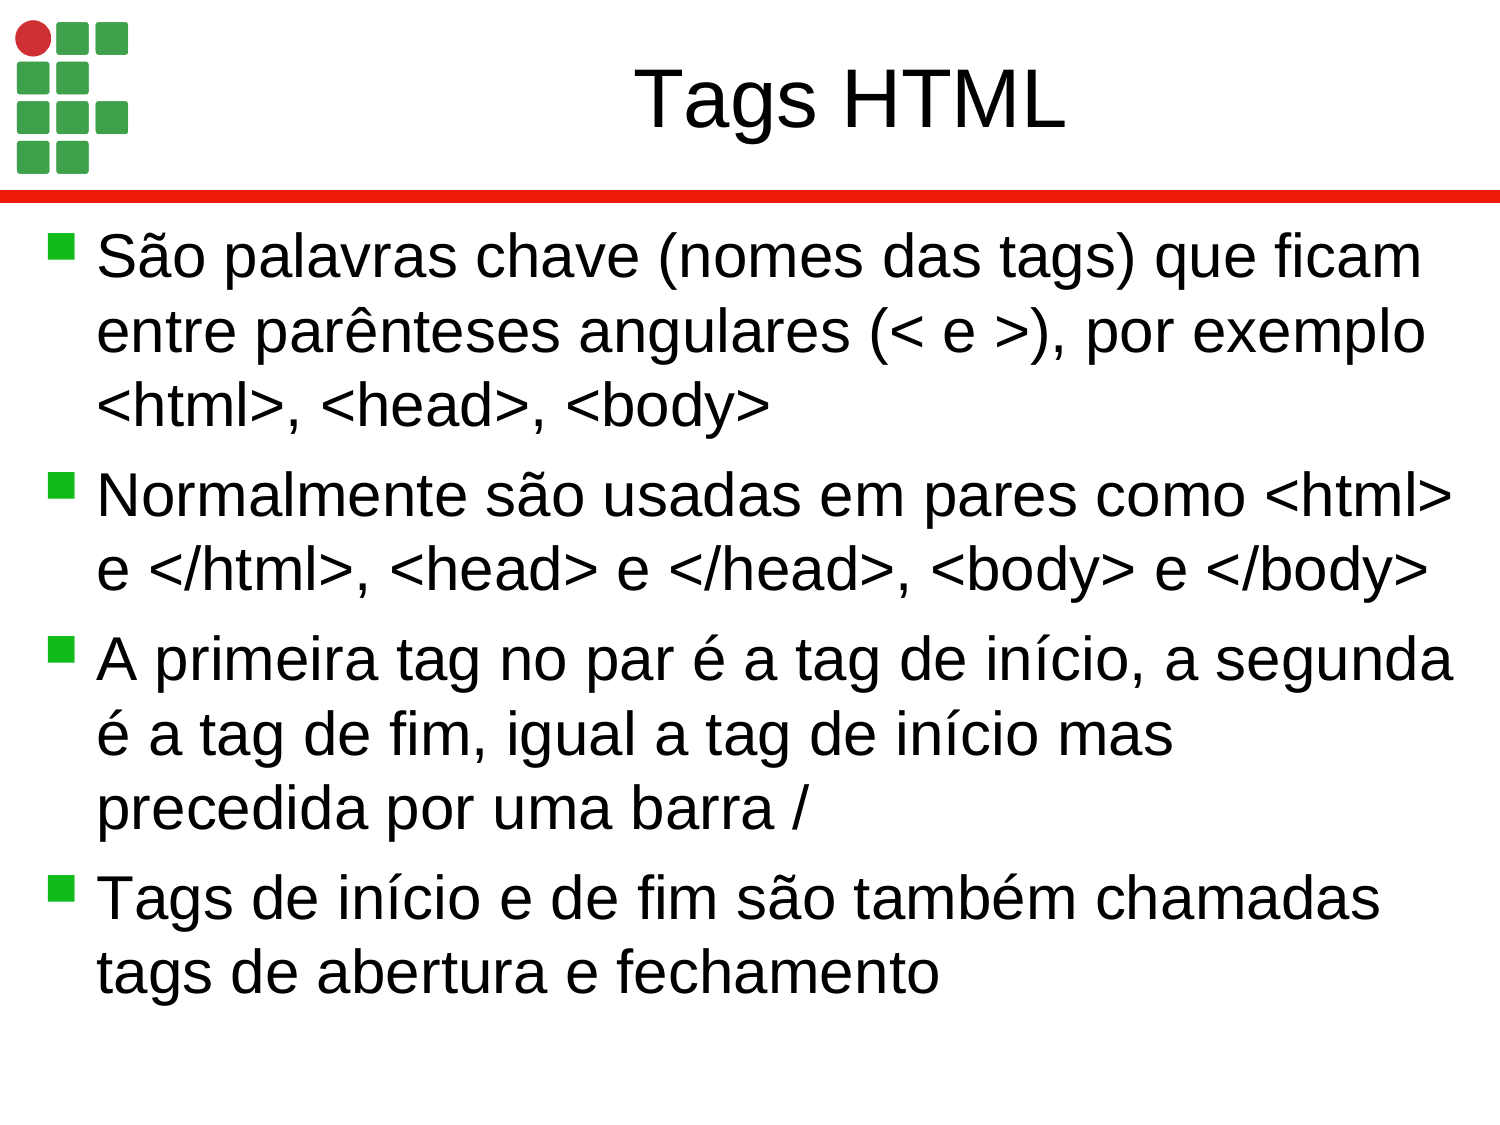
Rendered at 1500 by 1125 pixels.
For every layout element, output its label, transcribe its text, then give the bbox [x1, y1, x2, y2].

list São palavras chave (nomes das tags) que ficam entre parênteses angulares (< e >), por exemplo <html>, <head>, <body> Normalmente são usadas em pares como <html> e </html>, <head> e </head>, <body> e </body> A primeira tag no par é a tag de início, a segunda é a tag de fim, igual a tag de início mas precedida por uma barra / Tags de início e de fim são também chamadas tags de abertura e fechamento [29, 207, 1471, 1087]
title Tags HTML [230, 0, 1471, 202]
picture [14, 16, 130, 178]
